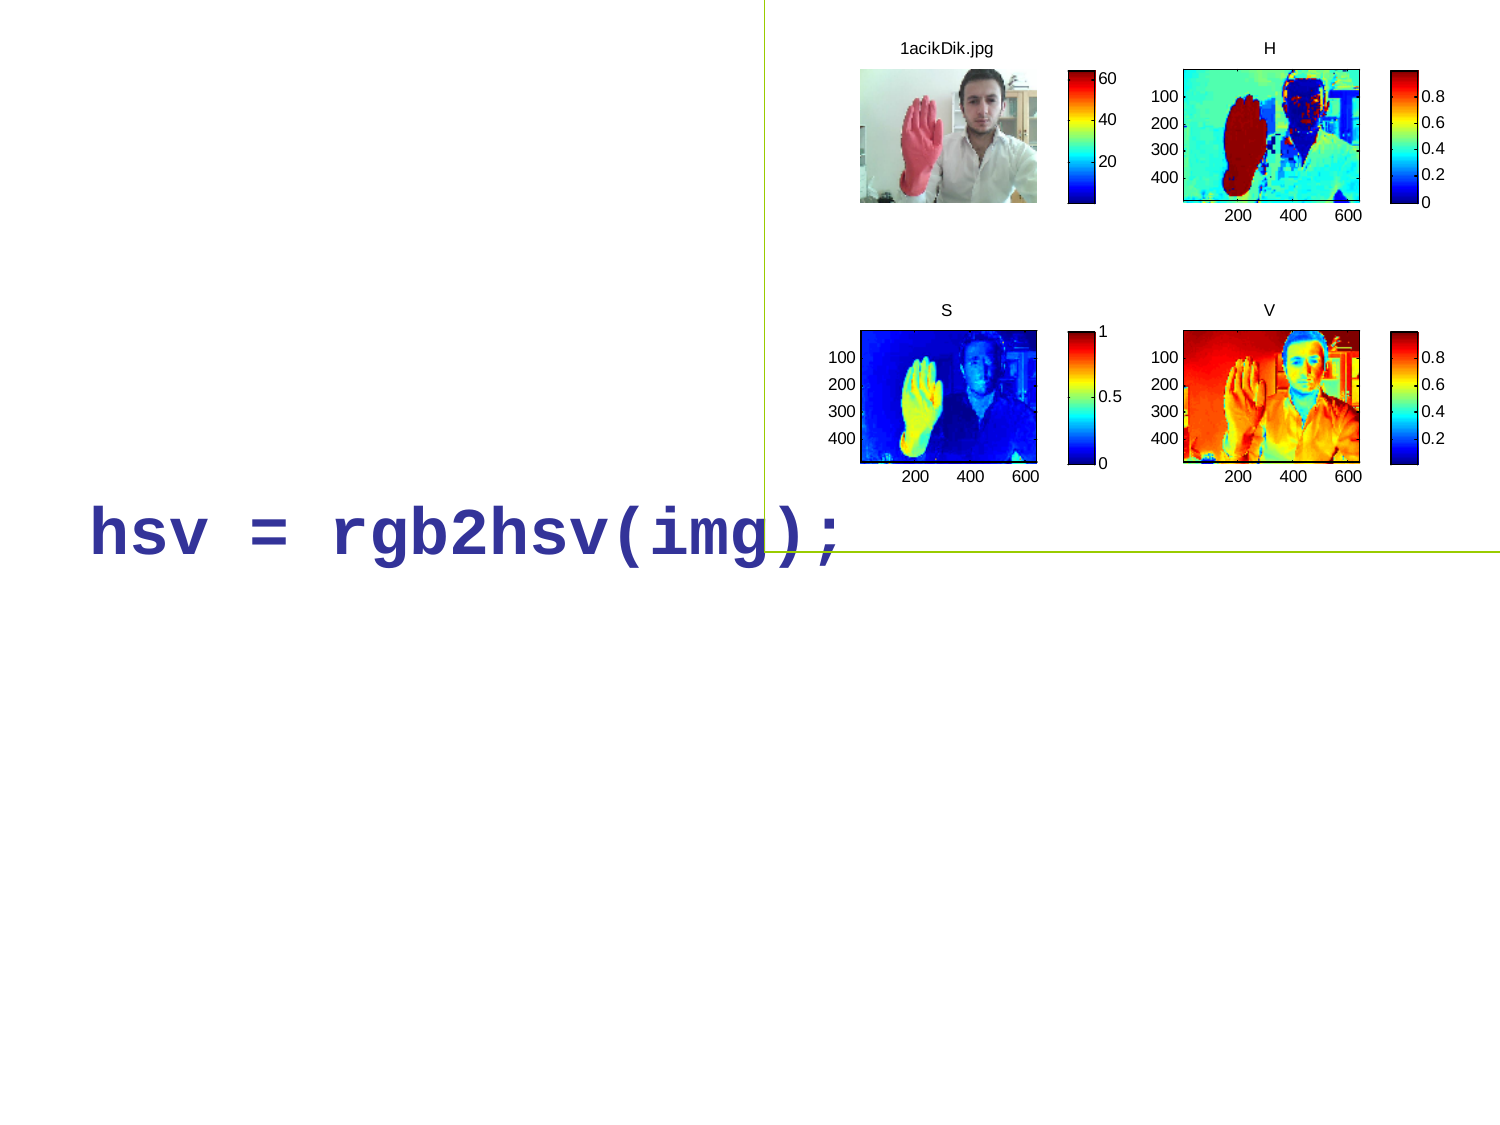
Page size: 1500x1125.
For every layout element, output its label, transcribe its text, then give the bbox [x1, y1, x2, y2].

list hsv = rgb2hsv(img); [75, 491, 1426, 1005]
text_box [765, 0, 1500, 552]
